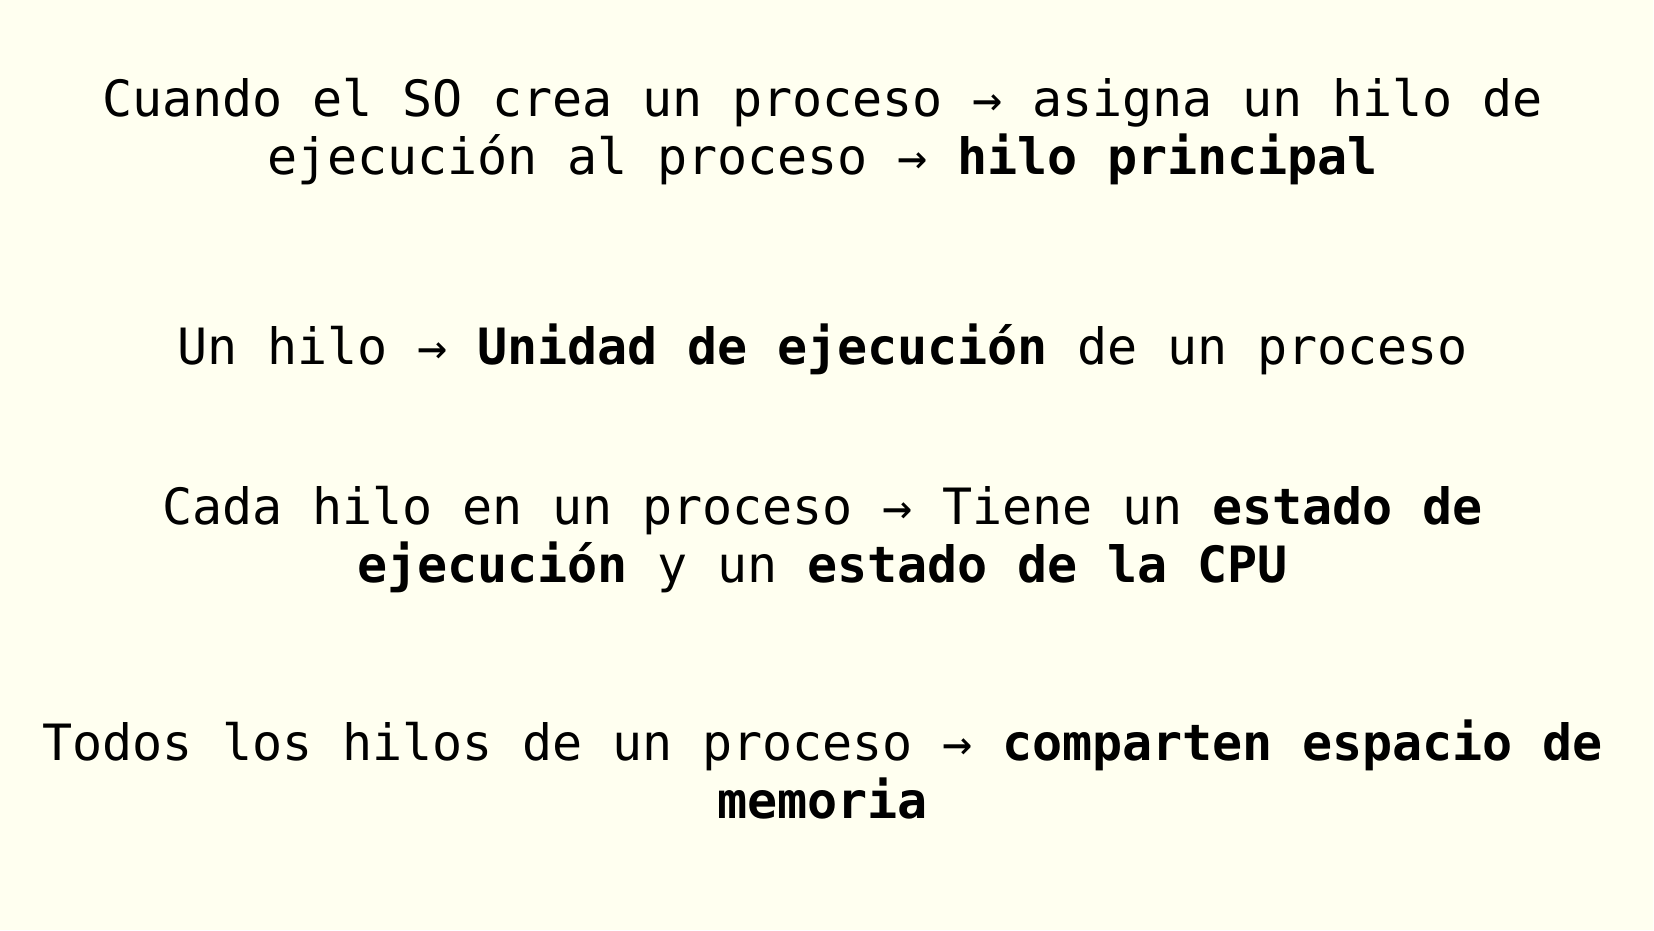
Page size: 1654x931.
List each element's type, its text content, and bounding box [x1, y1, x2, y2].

text_box Cuando el SO crea un proceso → asigna un hilo de ejecución al proceso → hilo principal [19, 70, 1625, 187]
text_box Cada hilo en un proceso → Tiene un estado de ejecución y un estado de la CPU [19, 477, 1625, 595]
text_box Todos los hilos de un proceso → comparten espacio de memoria [19, 714, 1625, 831]
text_box Un hilo → Unidad de ejecución de un proceso [19, 288, 1625, 406]
